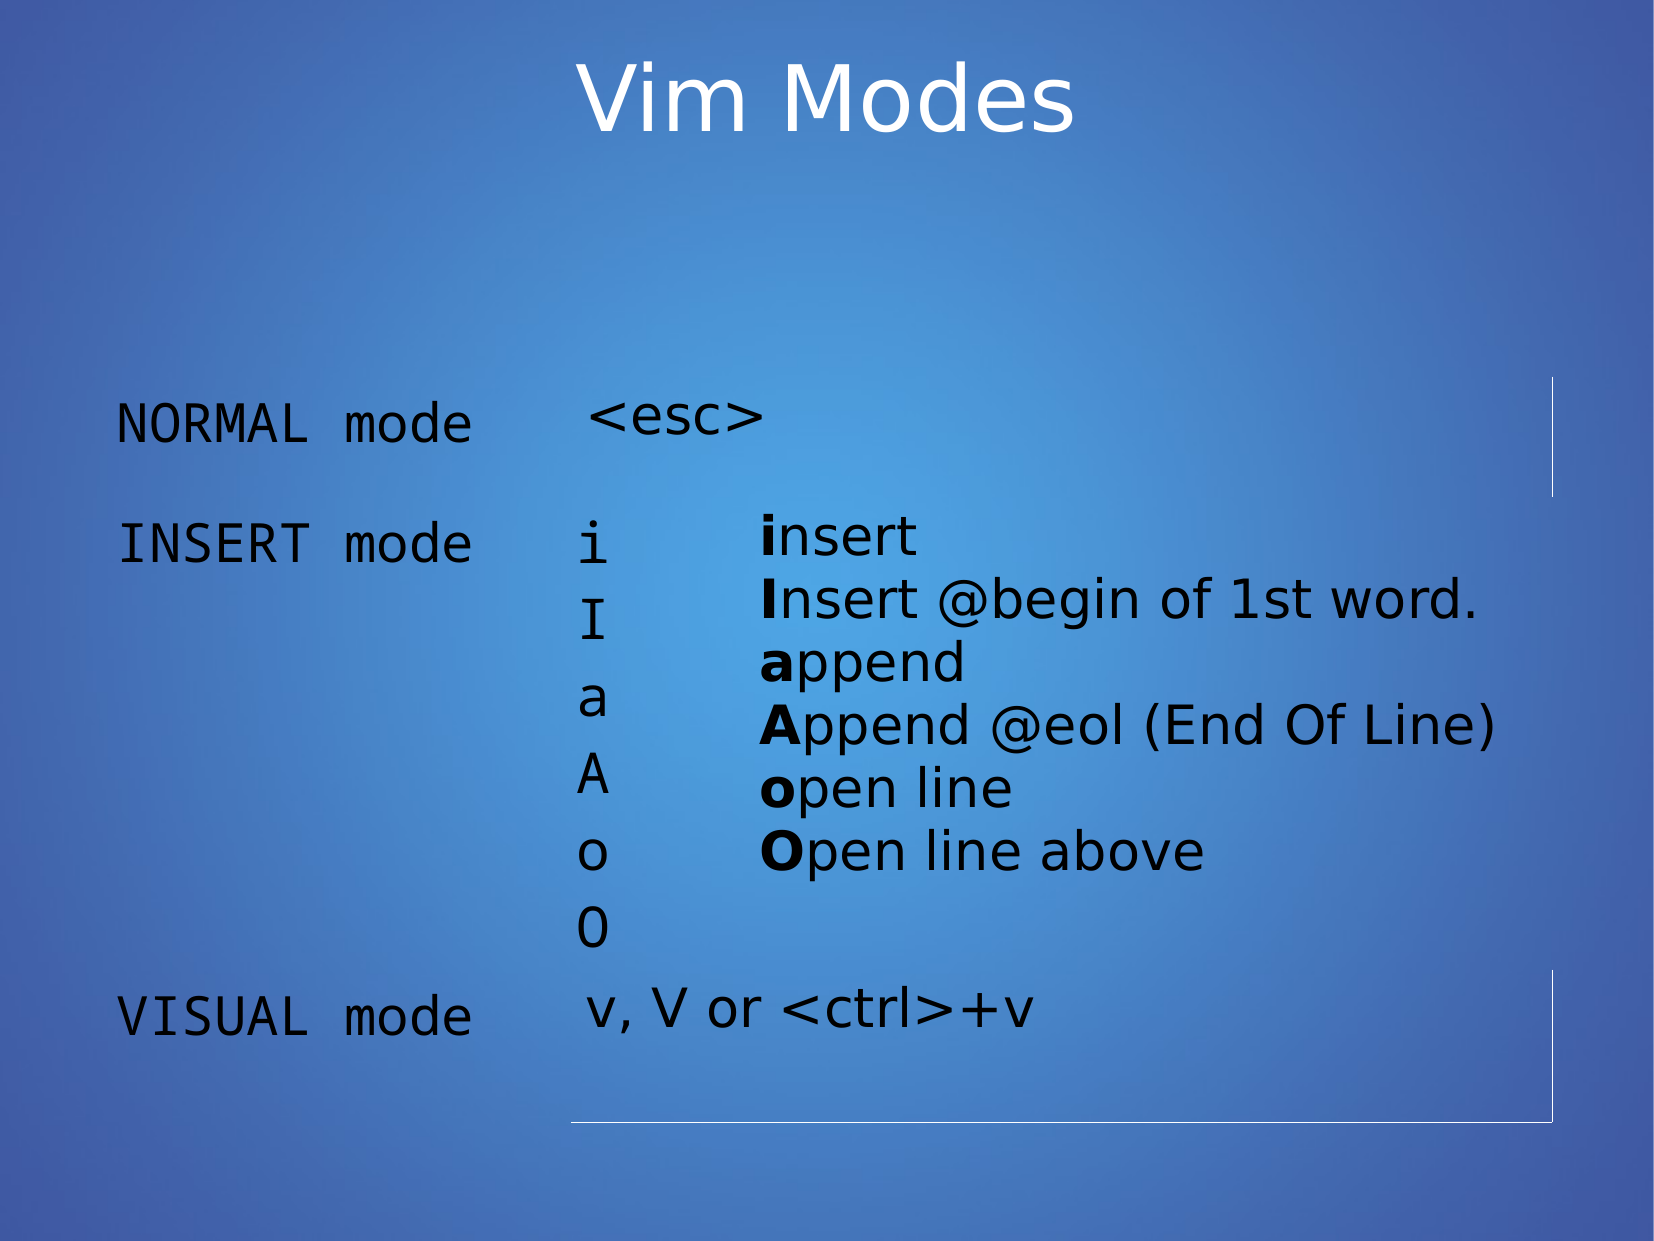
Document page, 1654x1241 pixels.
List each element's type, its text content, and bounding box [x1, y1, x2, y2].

table_cell i I a A o O [571, 497, 745, 970]
table_cell insert Insert @begin of 1st word. append Append @eol (End Of Line) open line Open line above [745, 497, 1552, 970]
picture [0, 0, 1654, 1241]
table_cell INSERT mode [102, 497, 571, 970]
table_cell v, V or <ctrl>+v [571, 970, 1552, 1122]
table_header <esc> [571, 377, 1552, 497]
title Vim Modes [82, 23, 1571, 175]
table_cell VISUAL mode [102, 970, 571, 1122]
table_header NORMAL mode [102, 377, 571, 497]
